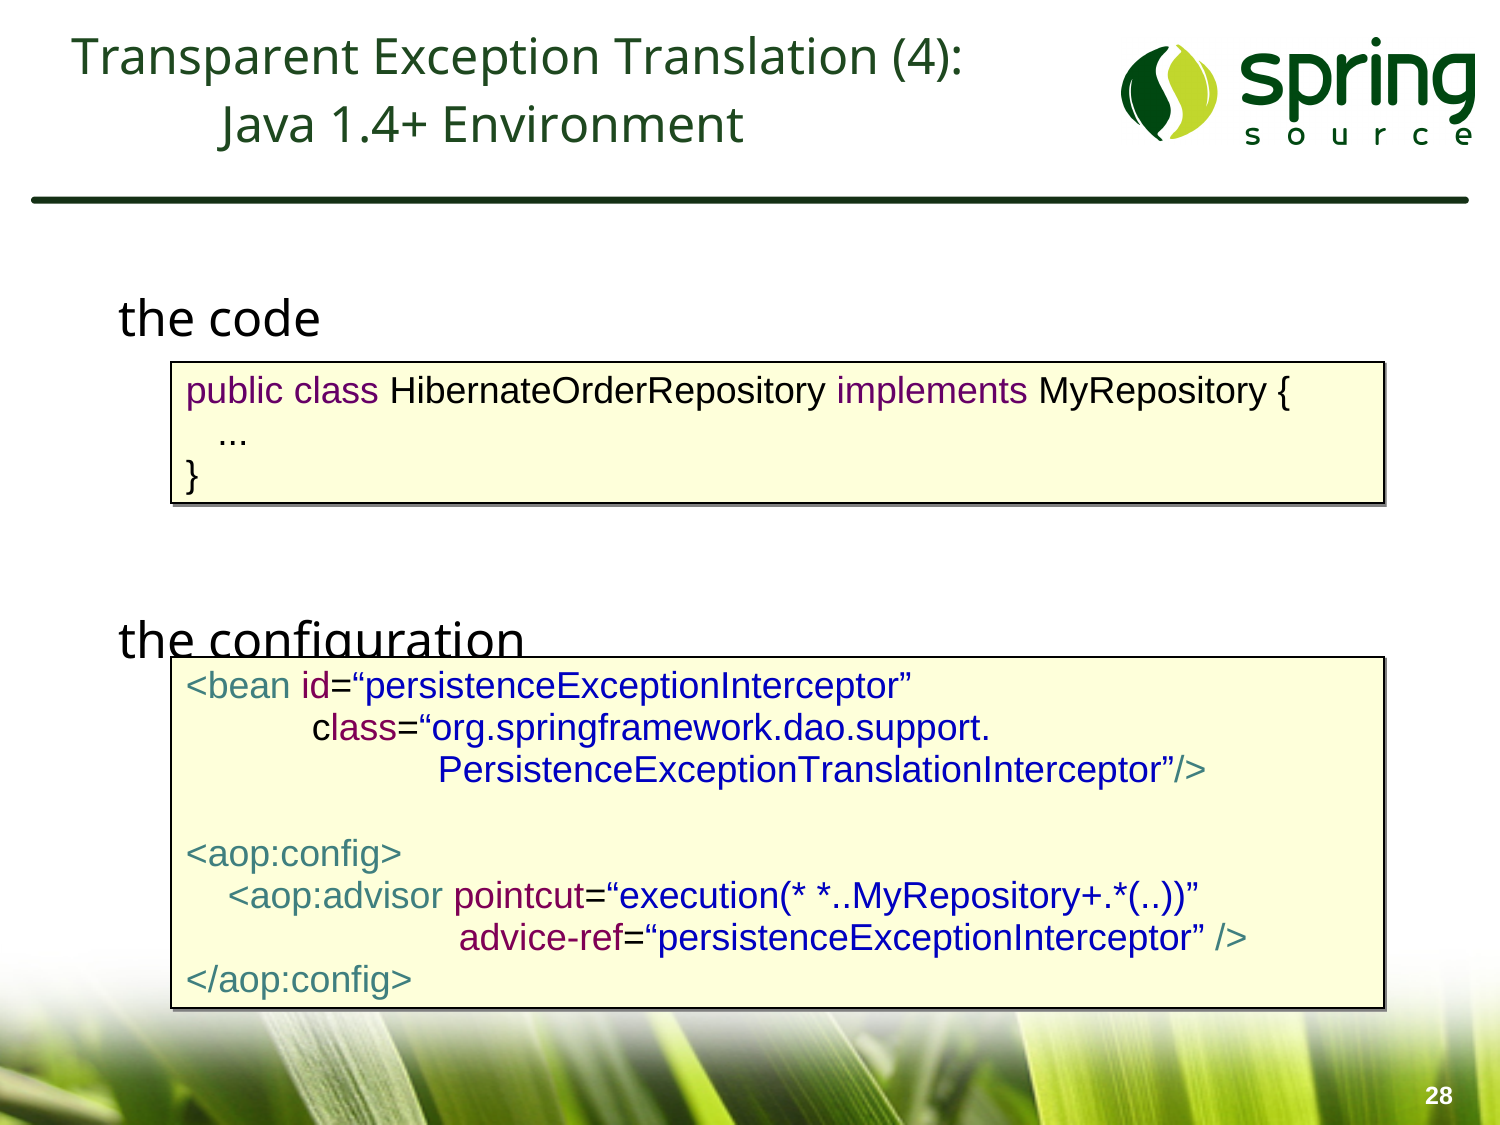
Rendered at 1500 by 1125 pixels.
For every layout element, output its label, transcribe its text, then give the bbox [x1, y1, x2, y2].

picture [0, 944, 1500, 1125]
title Transparent Exception Translation (4): Java 1.4+ Environment [56, 13, 1089, 176]
list the code the configuration [103, 275, 1394, 938]
picture [1121, 37, 1475, 145]
text_box <bean id=“persistenceExceptionInterceptor” class=“org.springframework.dao.support. PersistenceExceptionTranslationInterceptor”/> <aop:config> <aop:advisor pointcut=“execution(* *..MyRepository+.*(..))” advice-ref=“persistenceExceptionInterceptor” /> </aop:config> [171, 656, 1384, 1009]
text_box public class HibernateOrderRepository implements MyRepository { ... } [171, 361, 1384, 504]
